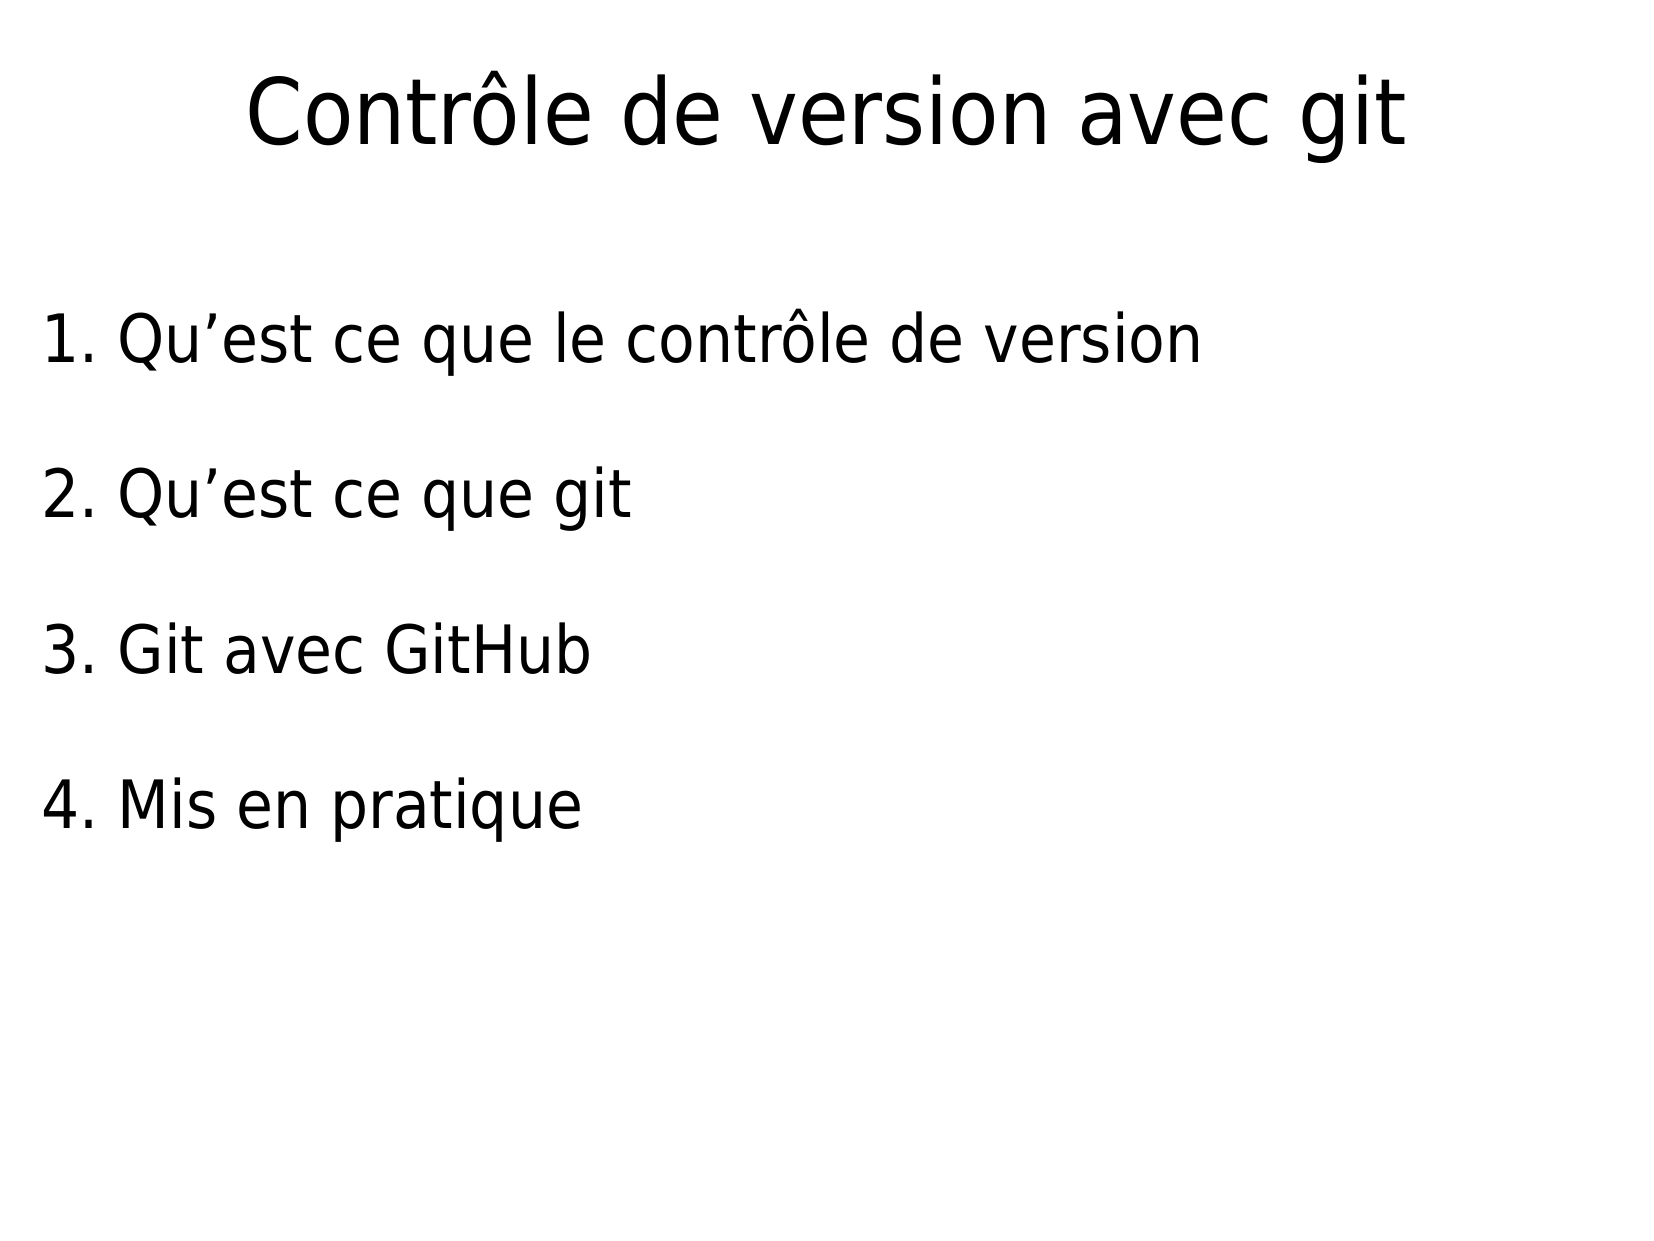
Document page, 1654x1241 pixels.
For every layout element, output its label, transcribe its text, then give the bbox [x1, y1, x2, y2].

title 1. Qu’est ce que le contrôle de version 2. Qu’est ce que git 3. Git avec GitHub 4. Mis en pratique [41, 222, 1613, 1183]
title Contrôle de version avec git [41, 12, 1613, 214]
